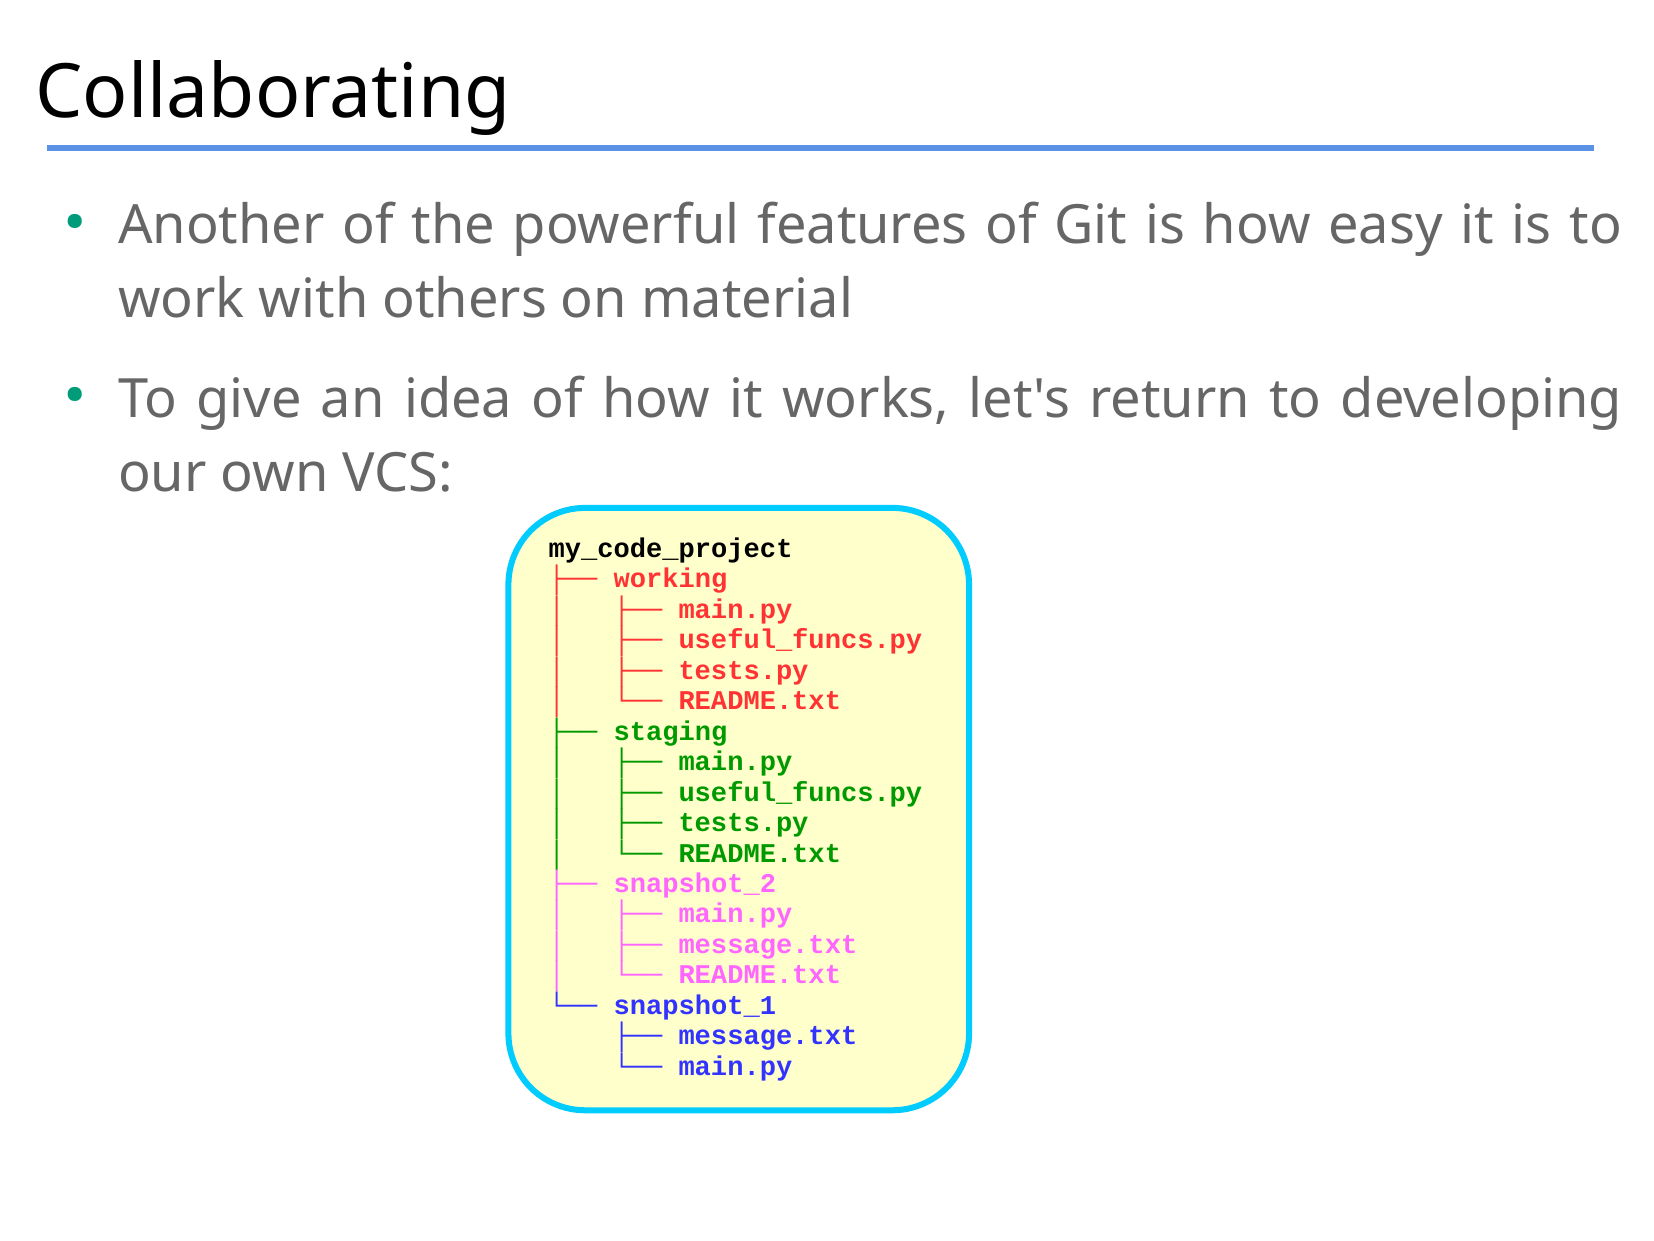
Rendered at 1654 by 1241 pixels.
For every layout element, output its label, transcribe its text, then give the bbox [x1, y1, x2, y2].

text_box my_code_project ├── working │ ├── main.py │ ├── useful_funcs.py │ ├── tests.py │ └── README.txt ├── staging │ ├── main.py │ ├── useful_funcs.py │ ├── tests.py │ └── README.txt ├── snapshot_2 │ ├── main.py │ ├── message.txt │ └── README.txt └── snapshot_1 ├── message.txt └── main.py [508, 507, 970, 1111]
title Collaborating [35, 4, 1583, 173]
list Another of the powerful features of Git is how easy it is to work with others on material To give an idea of how it works, let's return to developing our own VCS: [47, 185, 1625, 1174]
